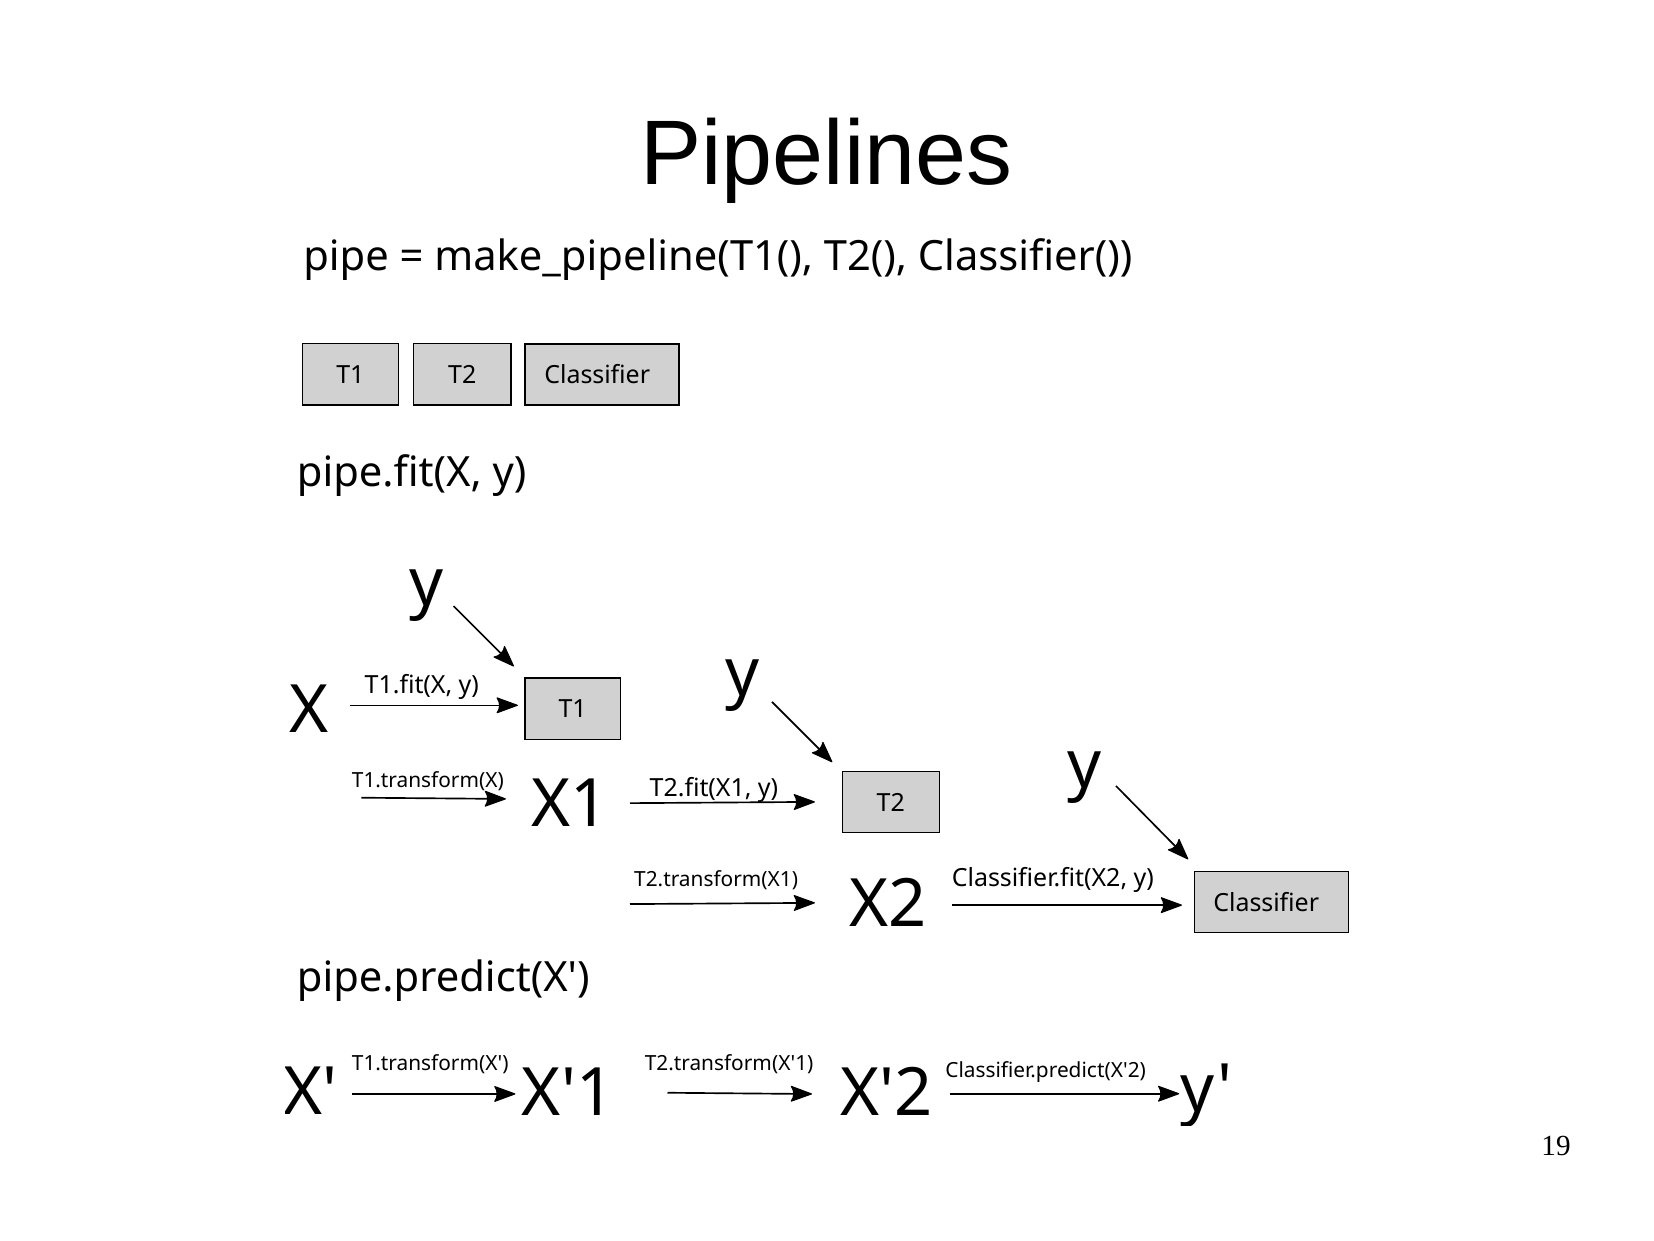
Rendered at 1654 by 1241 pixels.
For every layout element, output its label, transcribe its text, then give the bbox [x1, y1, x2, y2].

picture [285, 238, 1349, 1126]
title Pipelines [82, 49, 1571, 257]
